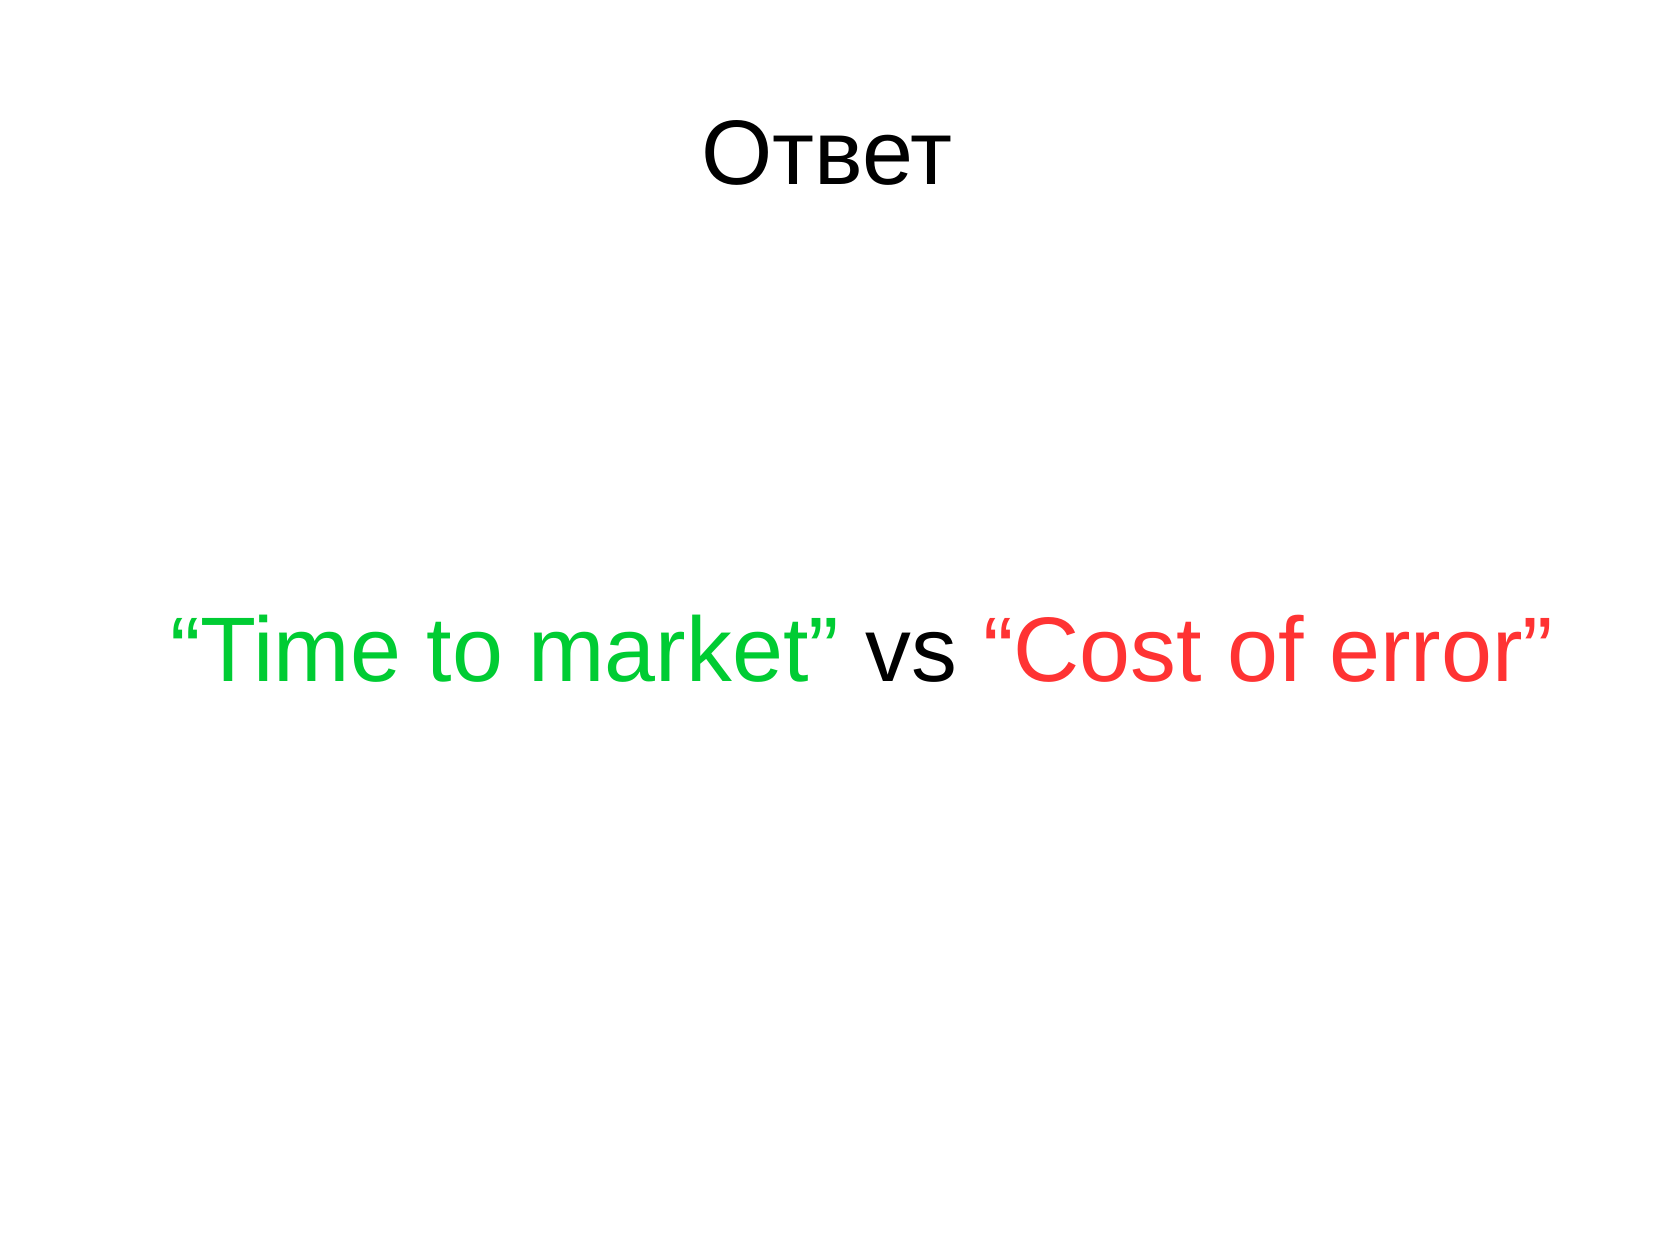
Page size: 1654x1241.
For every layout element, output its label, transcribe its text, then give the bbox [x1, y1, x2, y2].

list “Time to market” vs “Cost of error” [82, 290, 1571, 1010]
title Ответ [82, 49, 1571, 257]
